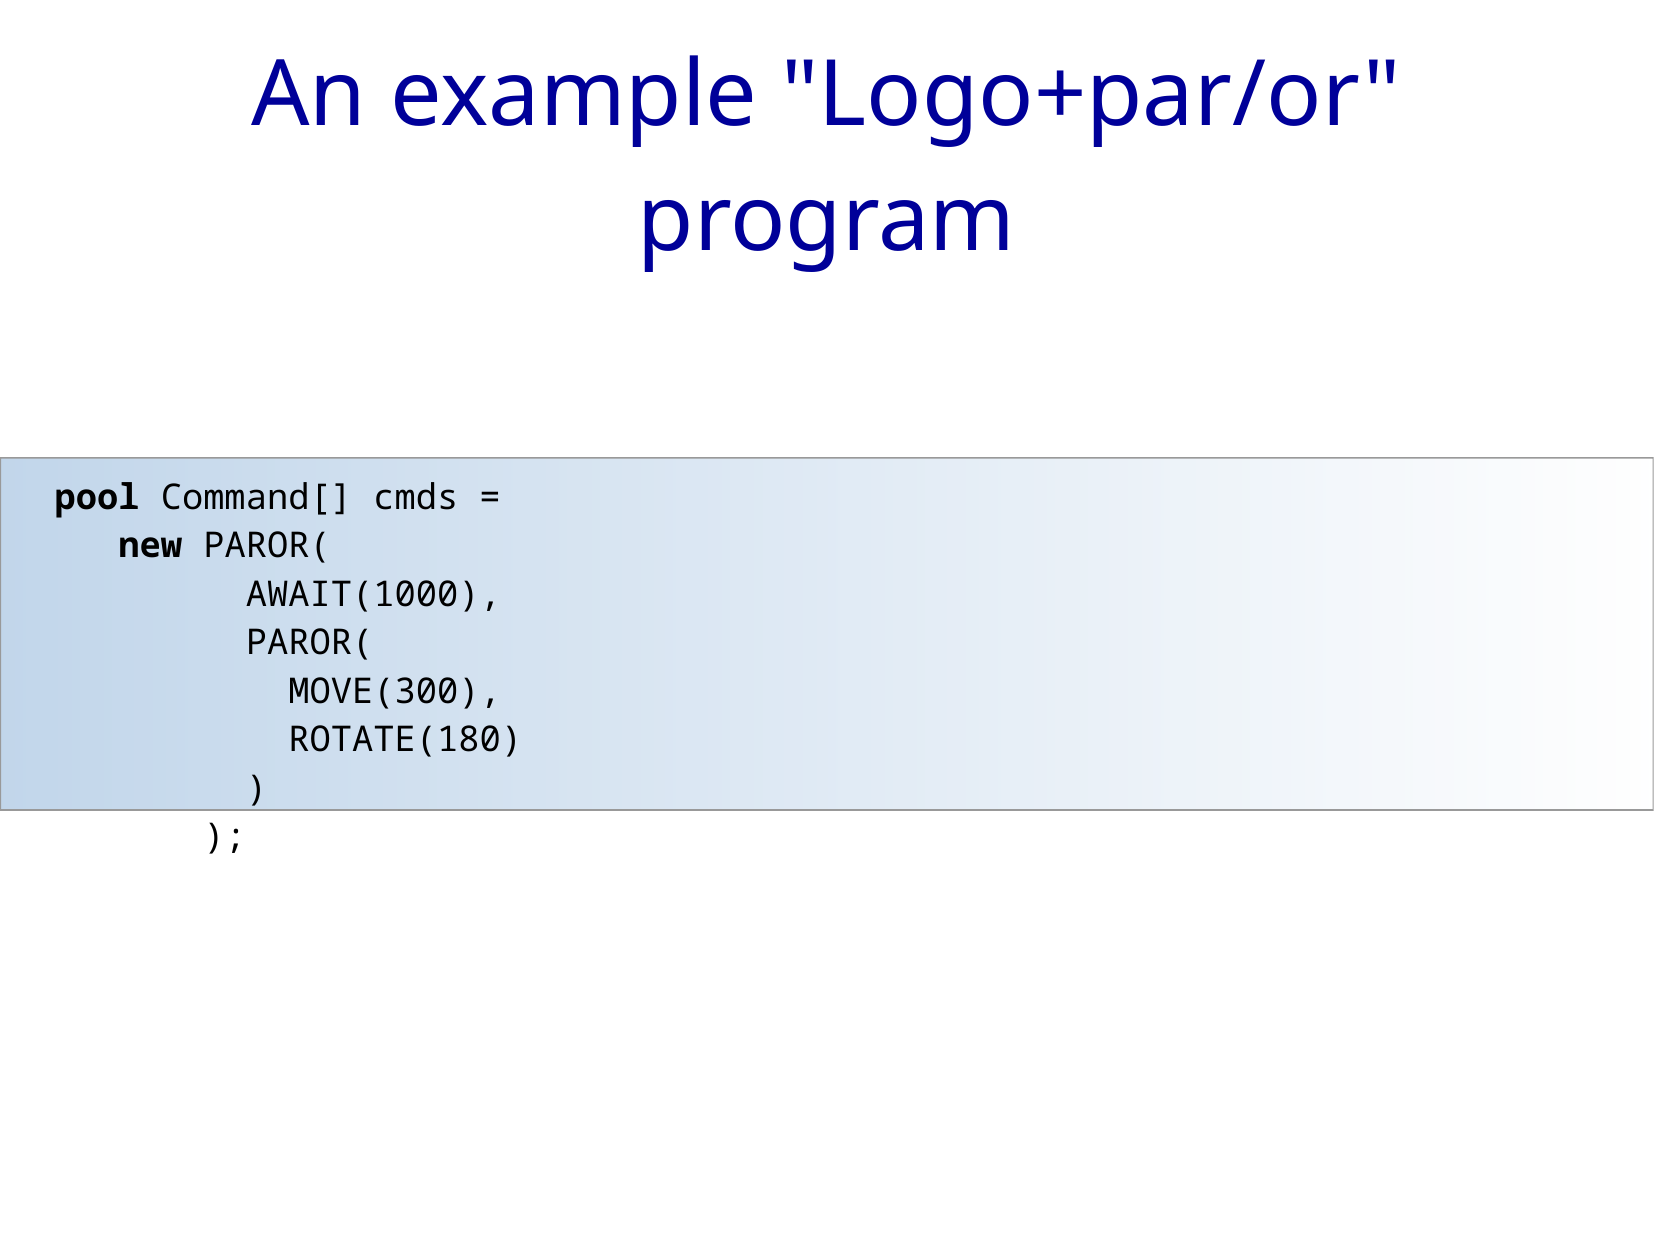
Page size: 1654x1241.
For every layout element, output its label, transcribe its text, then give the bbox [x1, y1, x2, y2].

title An example "Logo+par/or" program [82, 49, 1571, 257]
text_box pool Command[] cmds = new PAROR( AWAIT(1000), PAROR( MOVE(300), ROTATE(180) ) ); [39, 463, 899, 801]
text_box [0, 457, 1654, 811]
